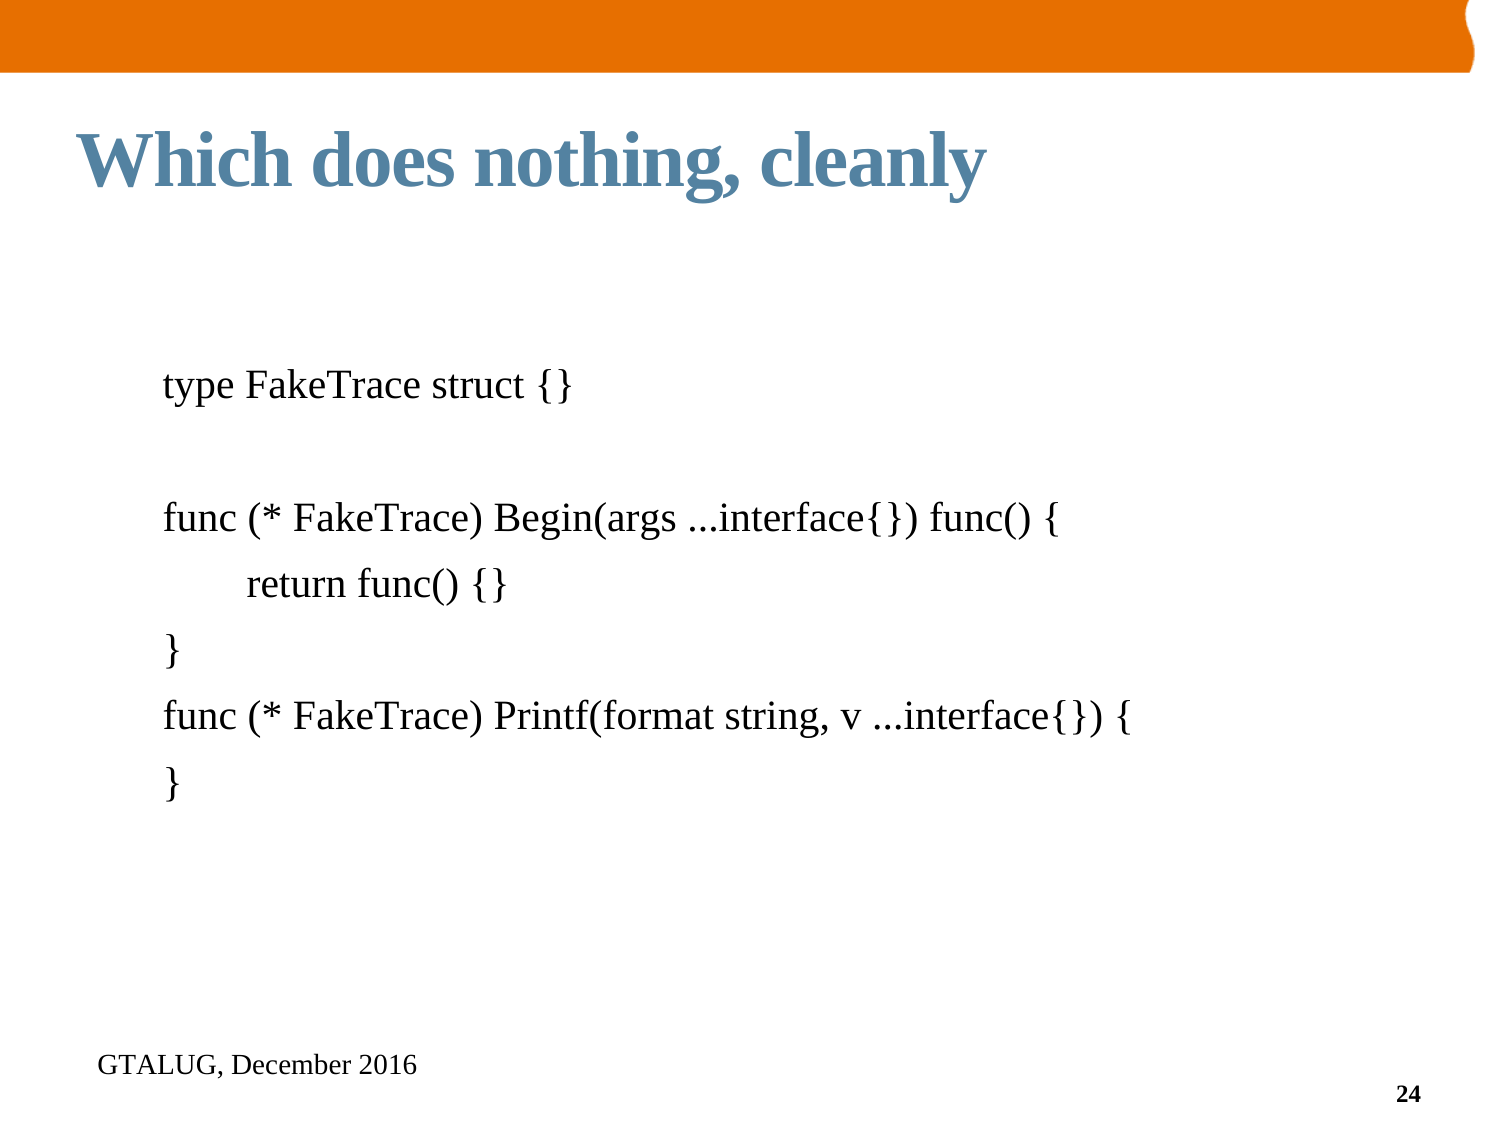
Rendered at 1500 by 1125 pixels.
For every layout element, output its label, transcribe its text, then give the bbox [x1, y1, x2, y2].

title Which does nothing, cleanly [75, 122, 1438, 228]
picture [0, 0, 1500, 75]
list type FakeTrace struct {} func (* FakeTrace) Begin(args ...interface{}) func() { return func() {} } func (* FakeTrace) Printf(format string, v ...interface{}) { } [88, 265, 1426, 1025]
